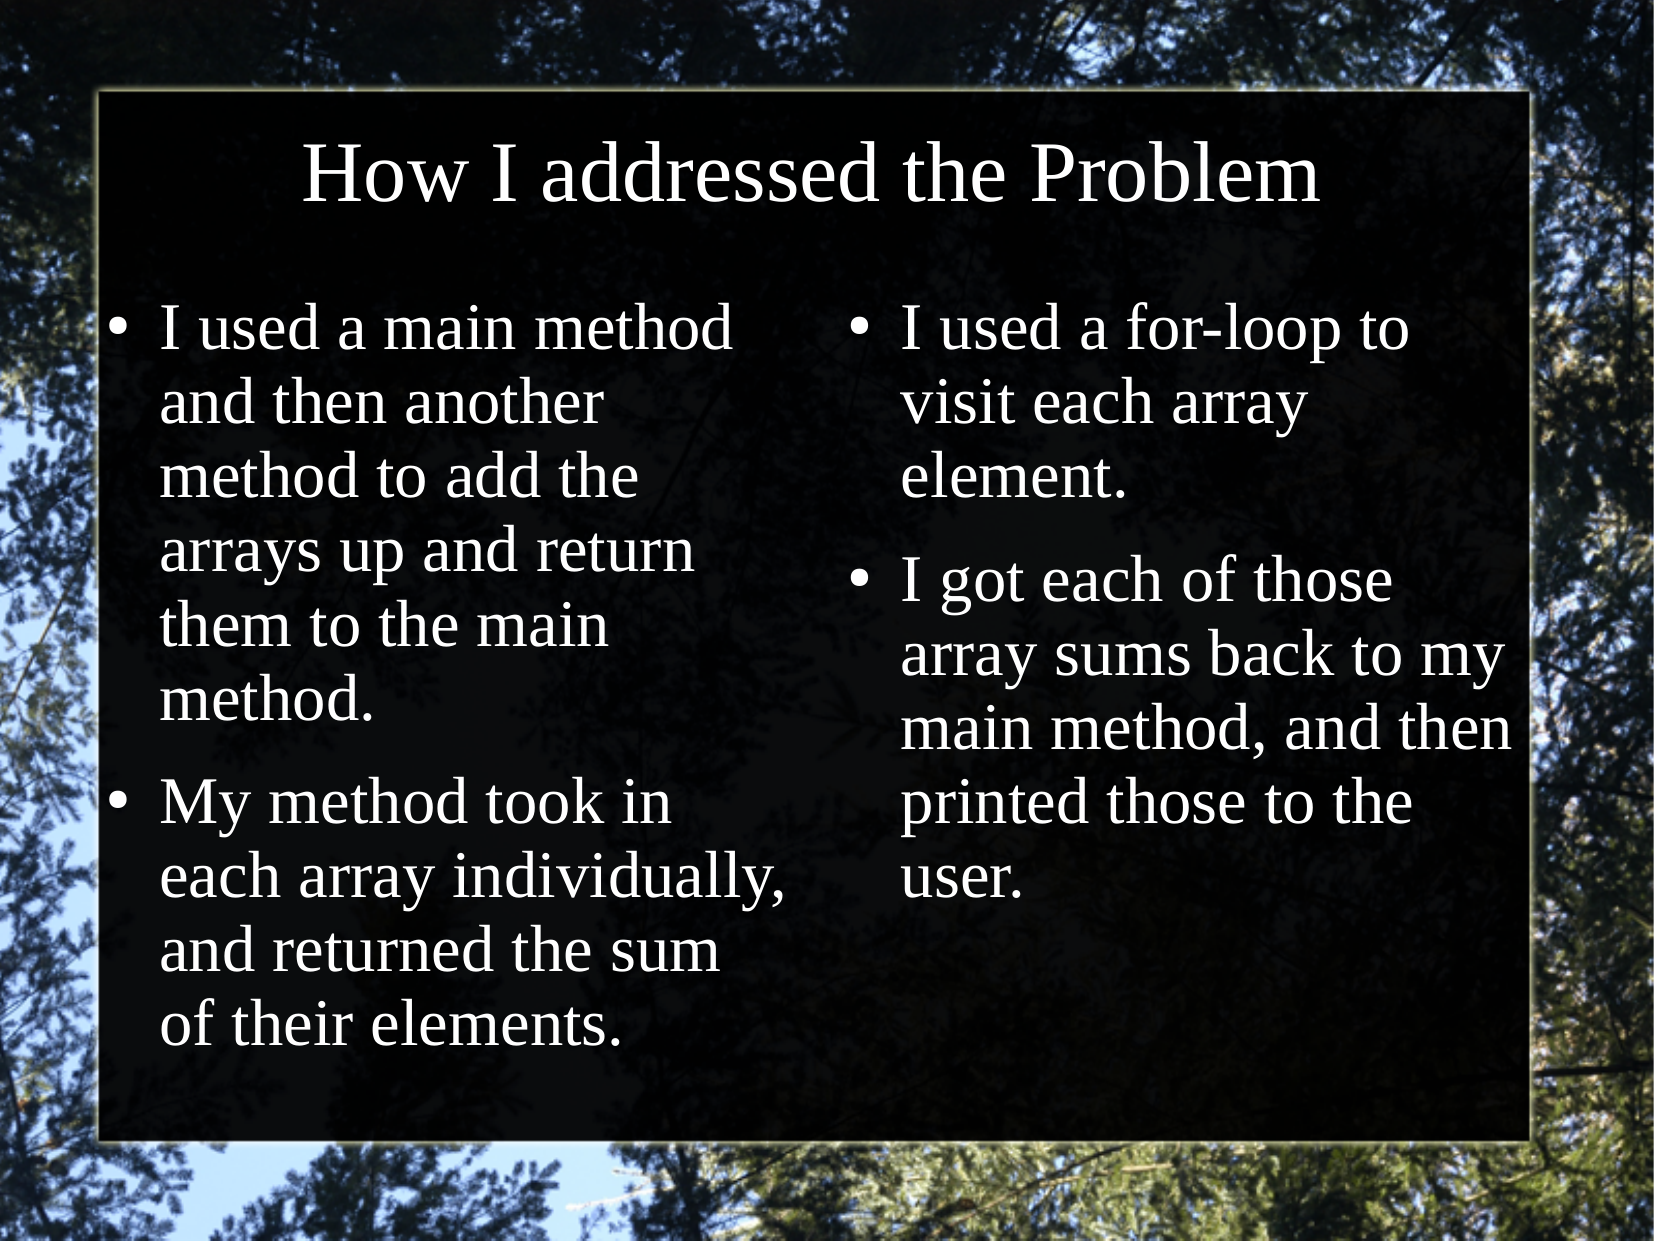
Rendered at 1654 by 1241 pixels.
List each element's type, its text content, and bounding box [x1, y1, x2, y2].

list I used a for-loop to visit each array element. I got each of those array sums back to my main method, and then printed those to the user. [829, 290, 1536, 1123]
list I used a main method and then another method to add the arrays up and return them to the main method. My method took in each array individually, and returned the sum of their elements. [88, 290, 795, 1111]
title How I addressed the Problem [88, 88, 1536, 257]
picture [0, 0, 1654, 1241]
